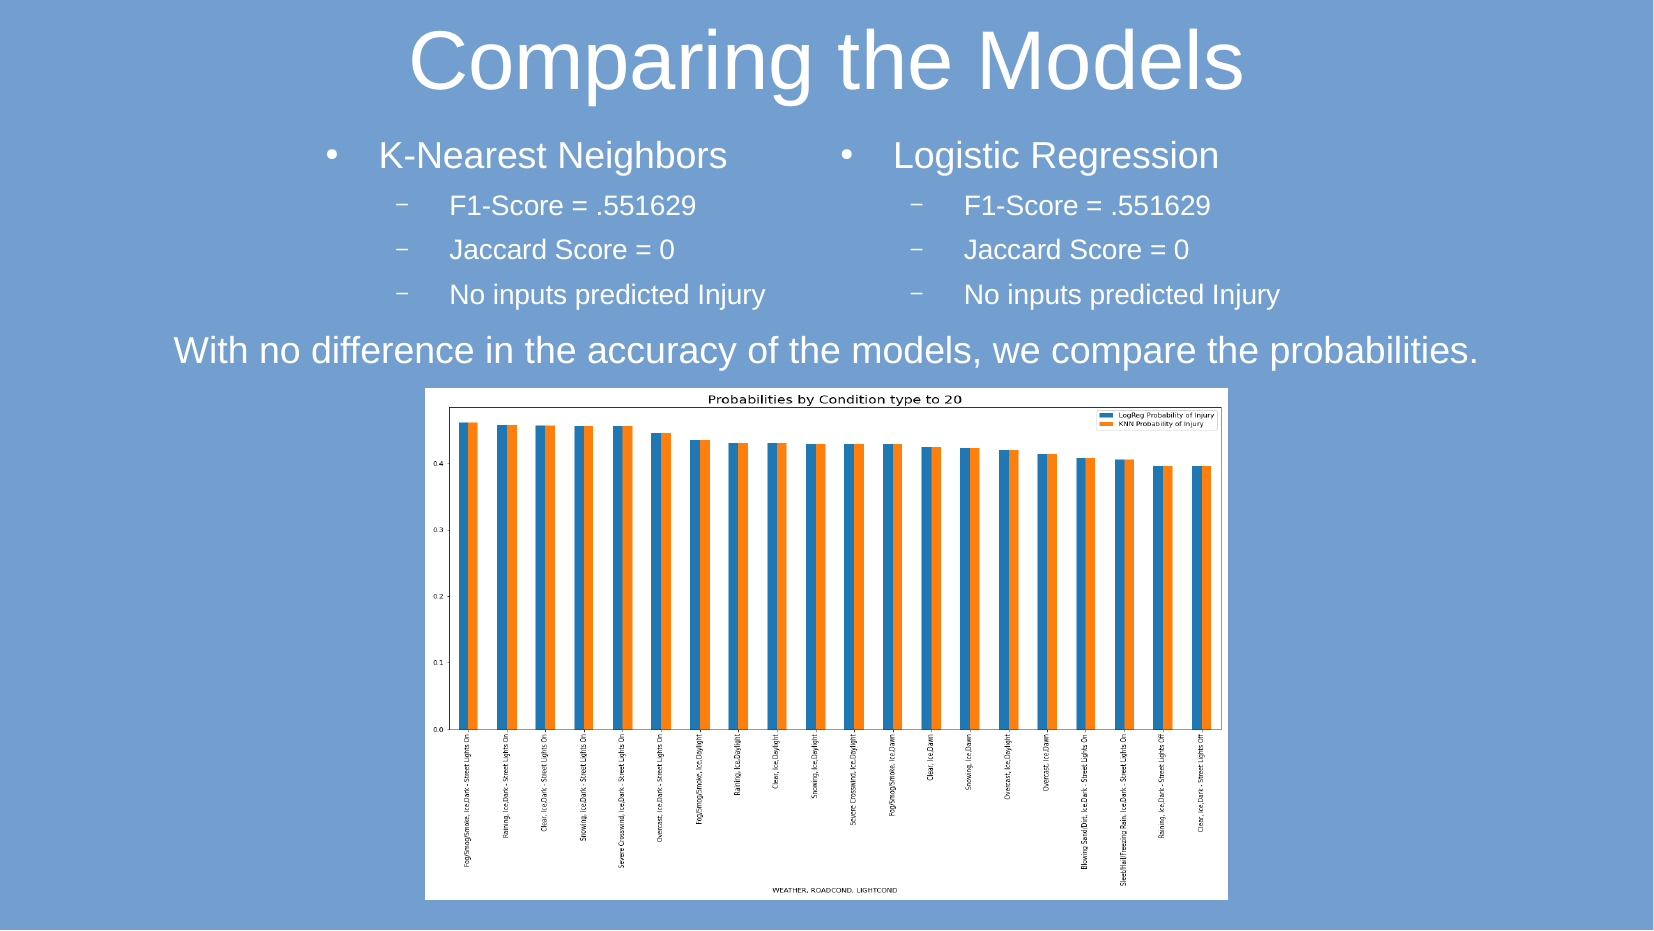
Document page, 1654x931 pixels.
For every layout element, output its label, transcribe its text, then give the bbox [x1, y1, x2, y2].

list K-Nearest Neighbors F1-Score = .551629 Jaccard Score = 0 No inputs predicted Injury [307, 134, 796, 330]
picture [425, 388, 1228, 901]
list Logistic Regression F1-Score = .551629 Jaccard Score = 0 No inputs predicted Injury [822, 134, 1549, 331]
title Comparing the Models [82, 0, 1571, 123]
list With no difference in the accuracy of the models, we compare the probabilities. [136, 330, 1517, 376]
